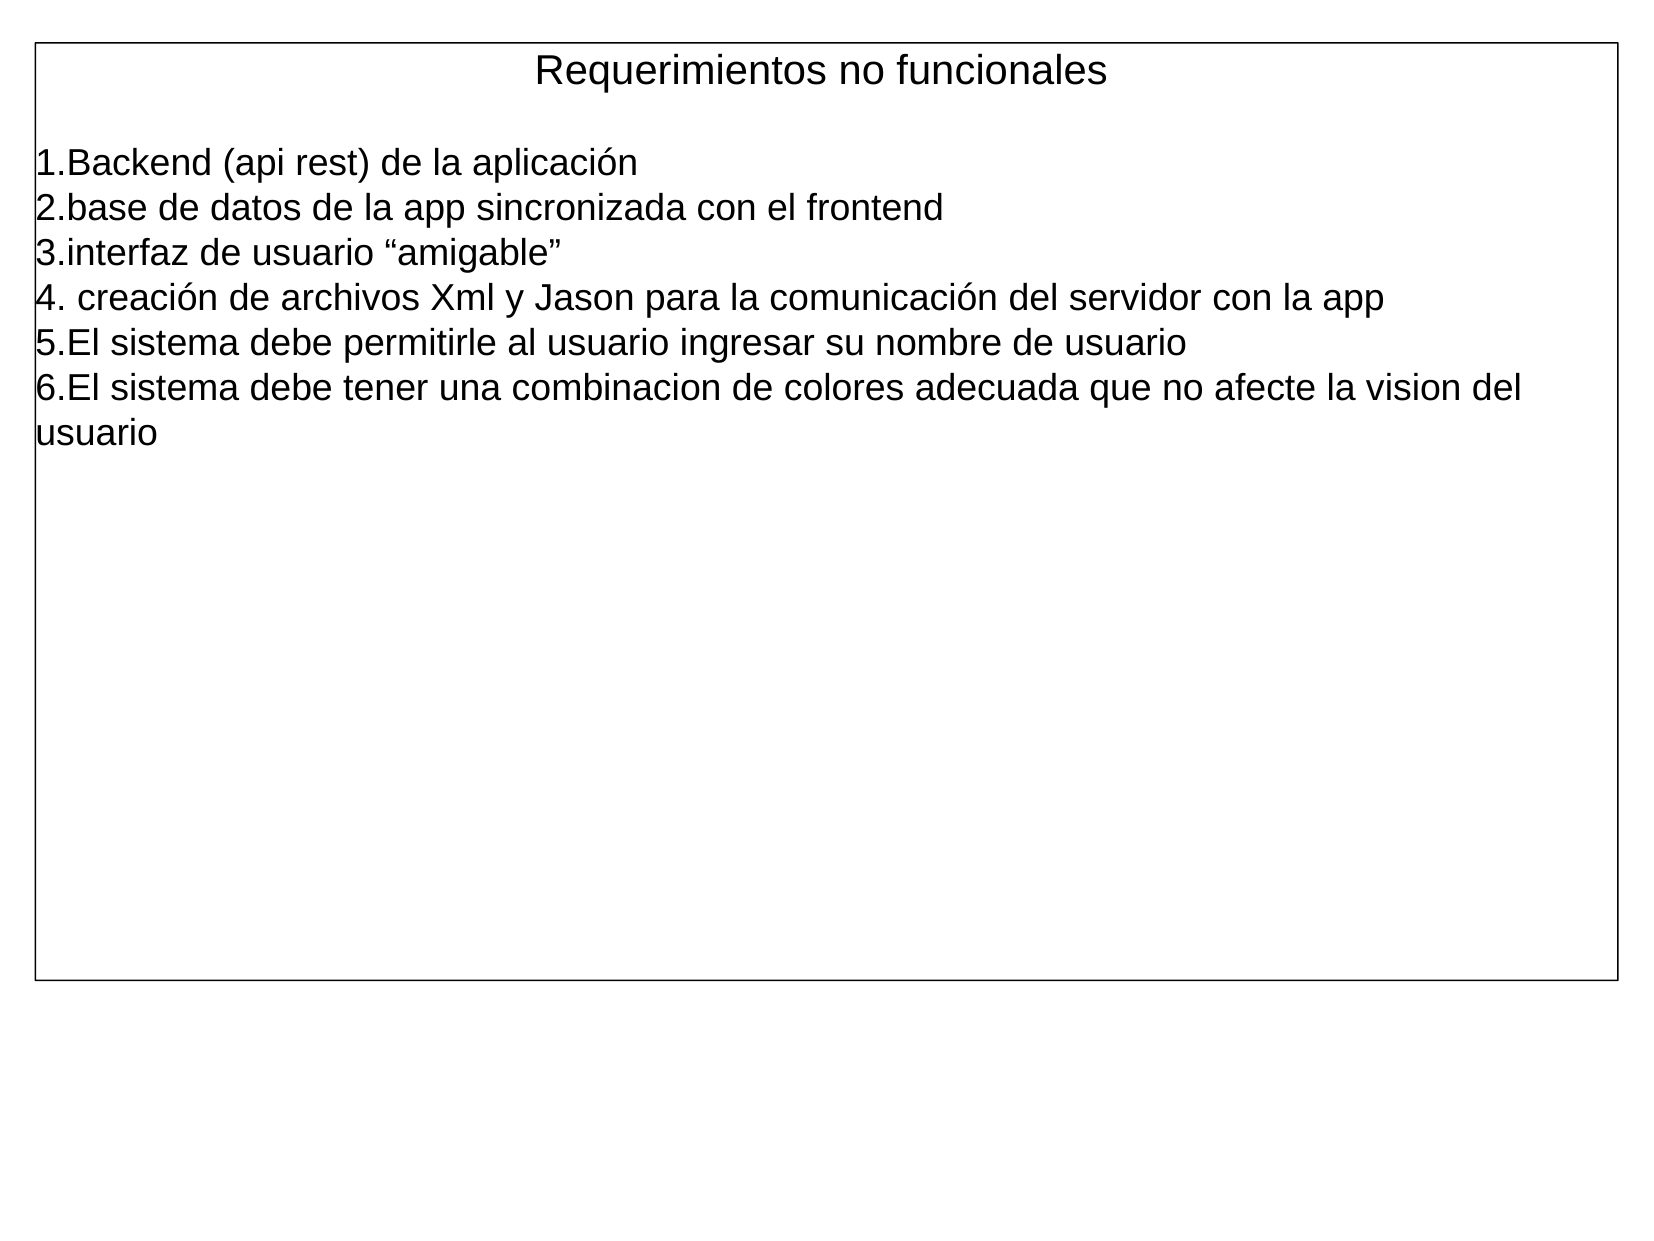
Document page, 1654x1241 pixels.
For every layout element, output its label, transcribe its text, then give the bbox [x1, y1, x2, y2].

text_box Requerimientos no funcionales 1.Backend (api rest) de la aplicación 2.base de datos de la app sincronizada con el frontend 3.interfaz de usuario “amigable” 4. creación de archivos Xml y Jason para la comunicación del servidor con la app 5.El sistema debe permitirle al usuario ingresar su nombre de usuario 6.El sistema debe tener una combinacion de colores adecuada que no afecte la vision del usuario [35, 42, 1618, 981]
